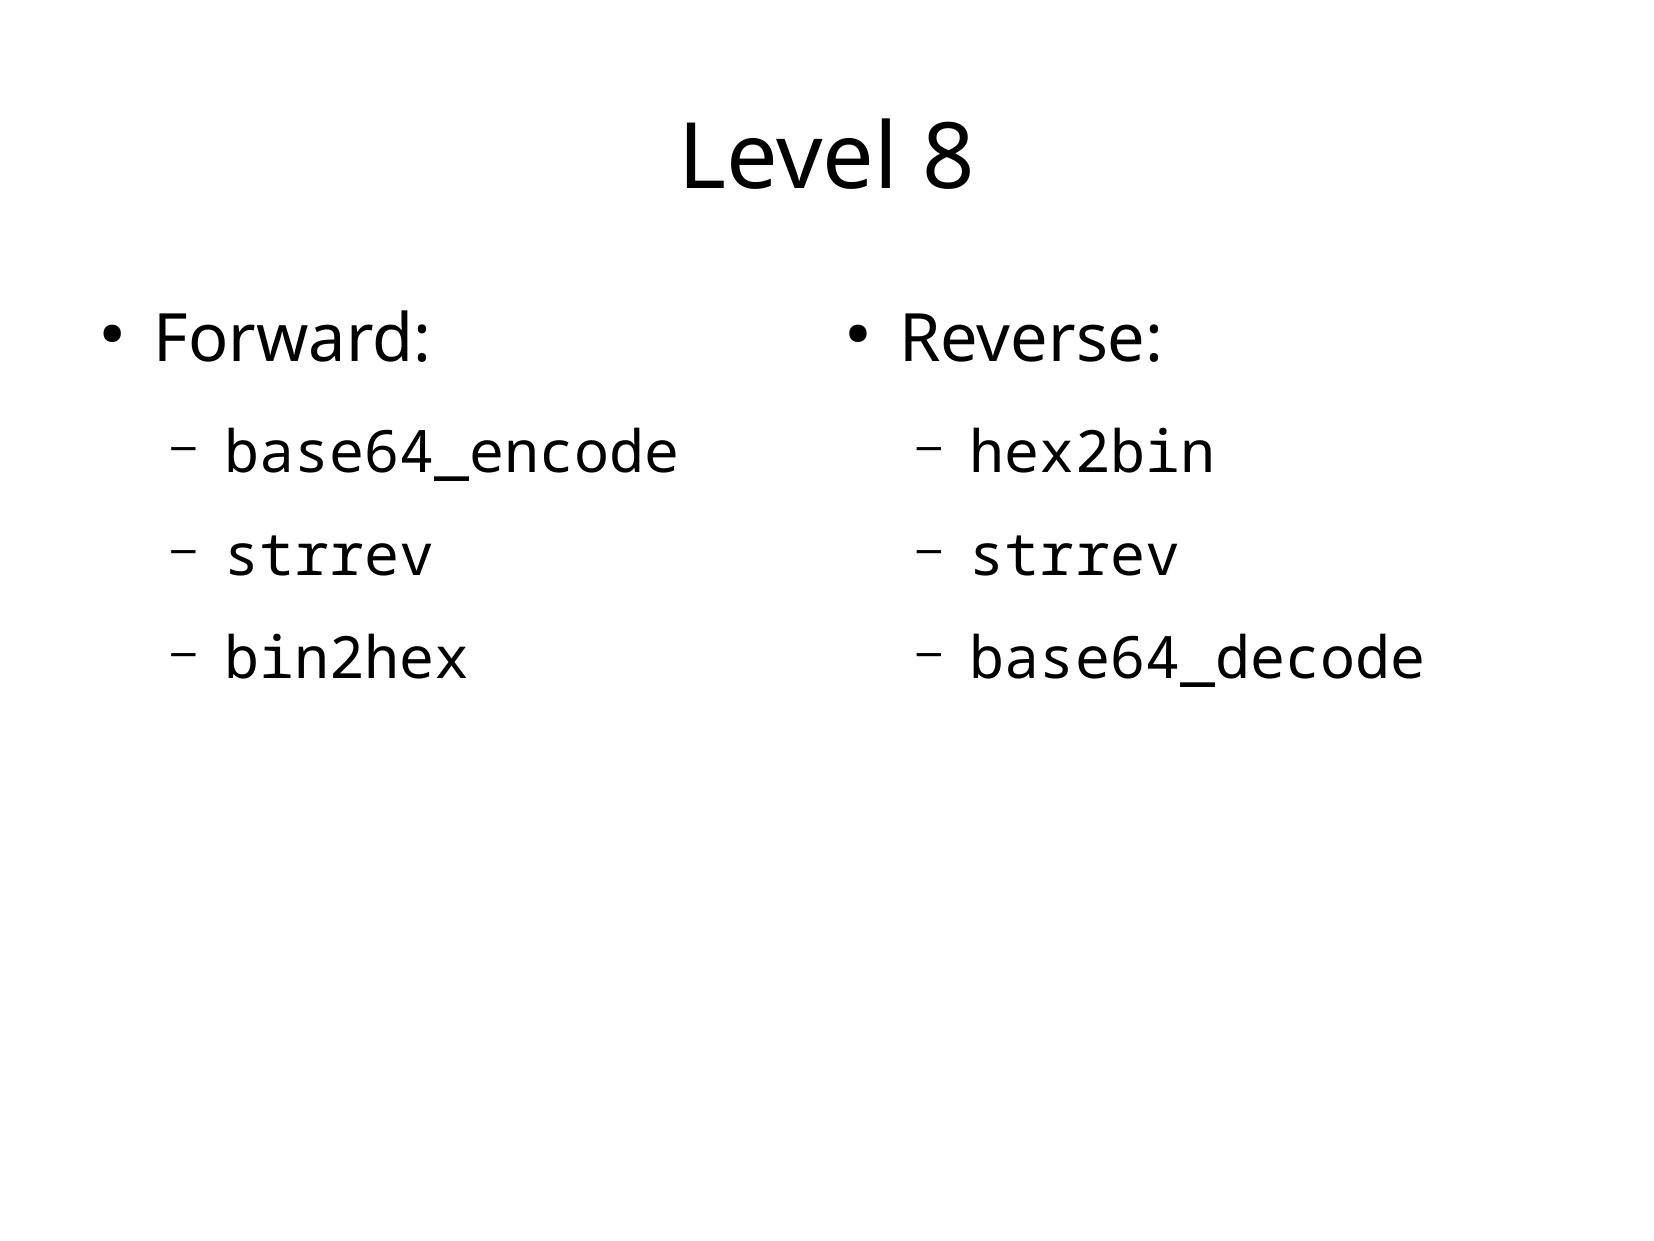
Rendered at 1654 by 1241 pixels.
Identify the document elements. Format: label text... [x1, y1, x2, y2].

list Forward: base64_encode strrev bin2hex [82, 290, 793, 1010]
list Reverse: hex2bin strrev base64_decode [828, 290, 1539, 1010]
title Level 8 [82, 49, 1571, 257]
